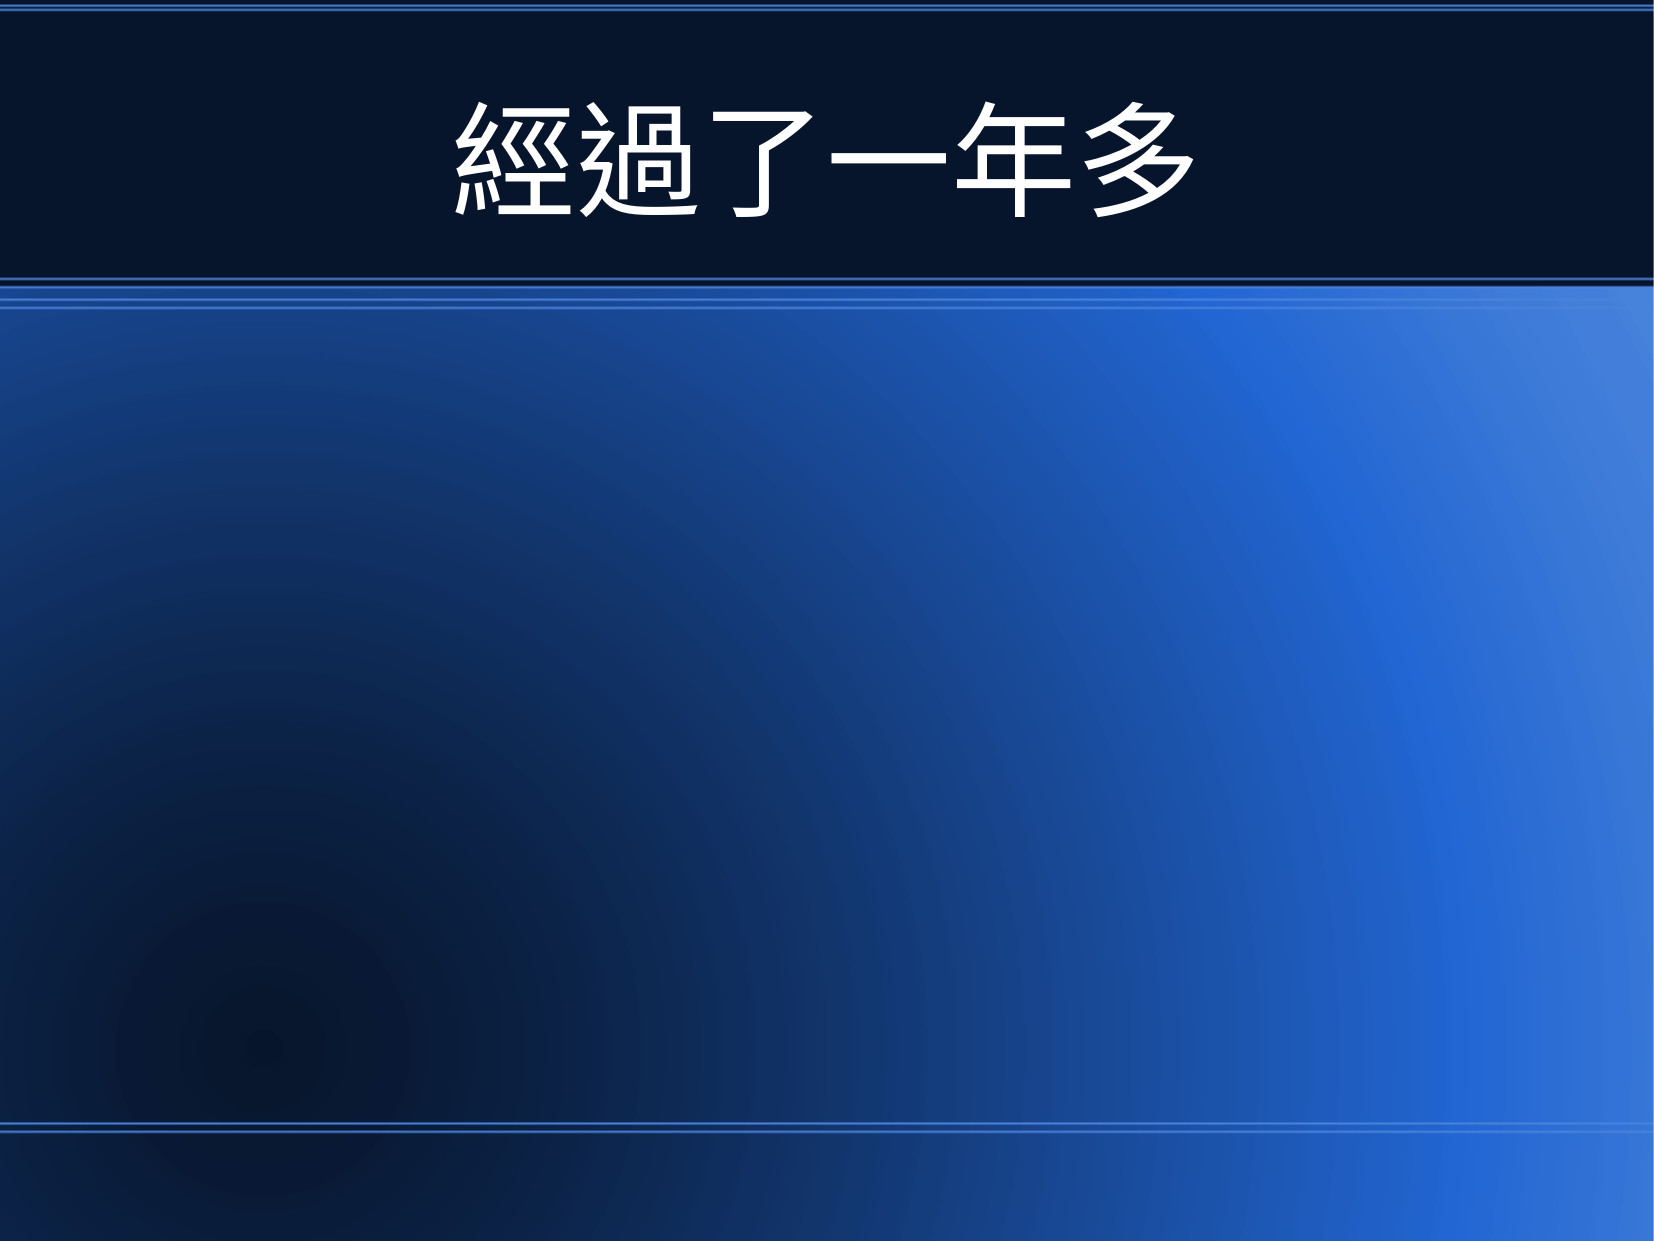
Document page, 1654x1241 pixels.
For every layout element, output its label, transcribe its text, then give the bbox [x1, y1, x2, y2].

title 經過了一年多 [82, 49, 1571, 257]
picture [0, 0, 1654, 1241]
